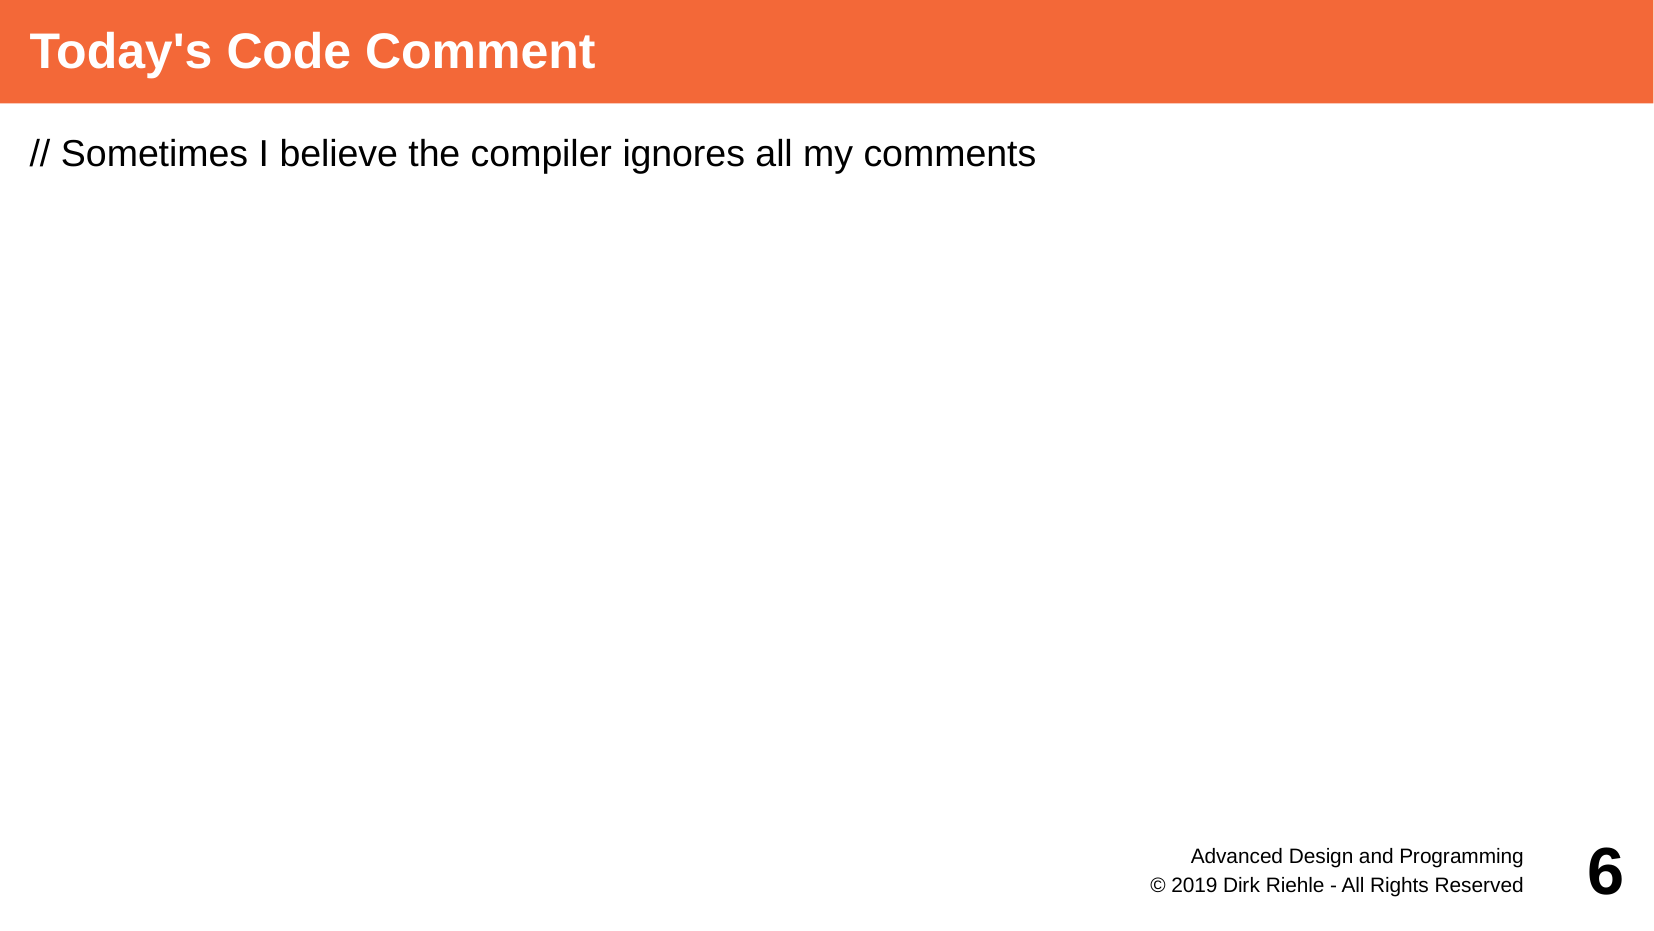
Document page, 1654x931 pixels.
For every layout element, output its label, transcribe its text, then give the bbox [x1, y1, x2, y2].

list // Sometimes I believe the compiler ignores all my comments [29, 132, 1625, 813]
title Today's Code Comment [0, 0, 1654, 104]
